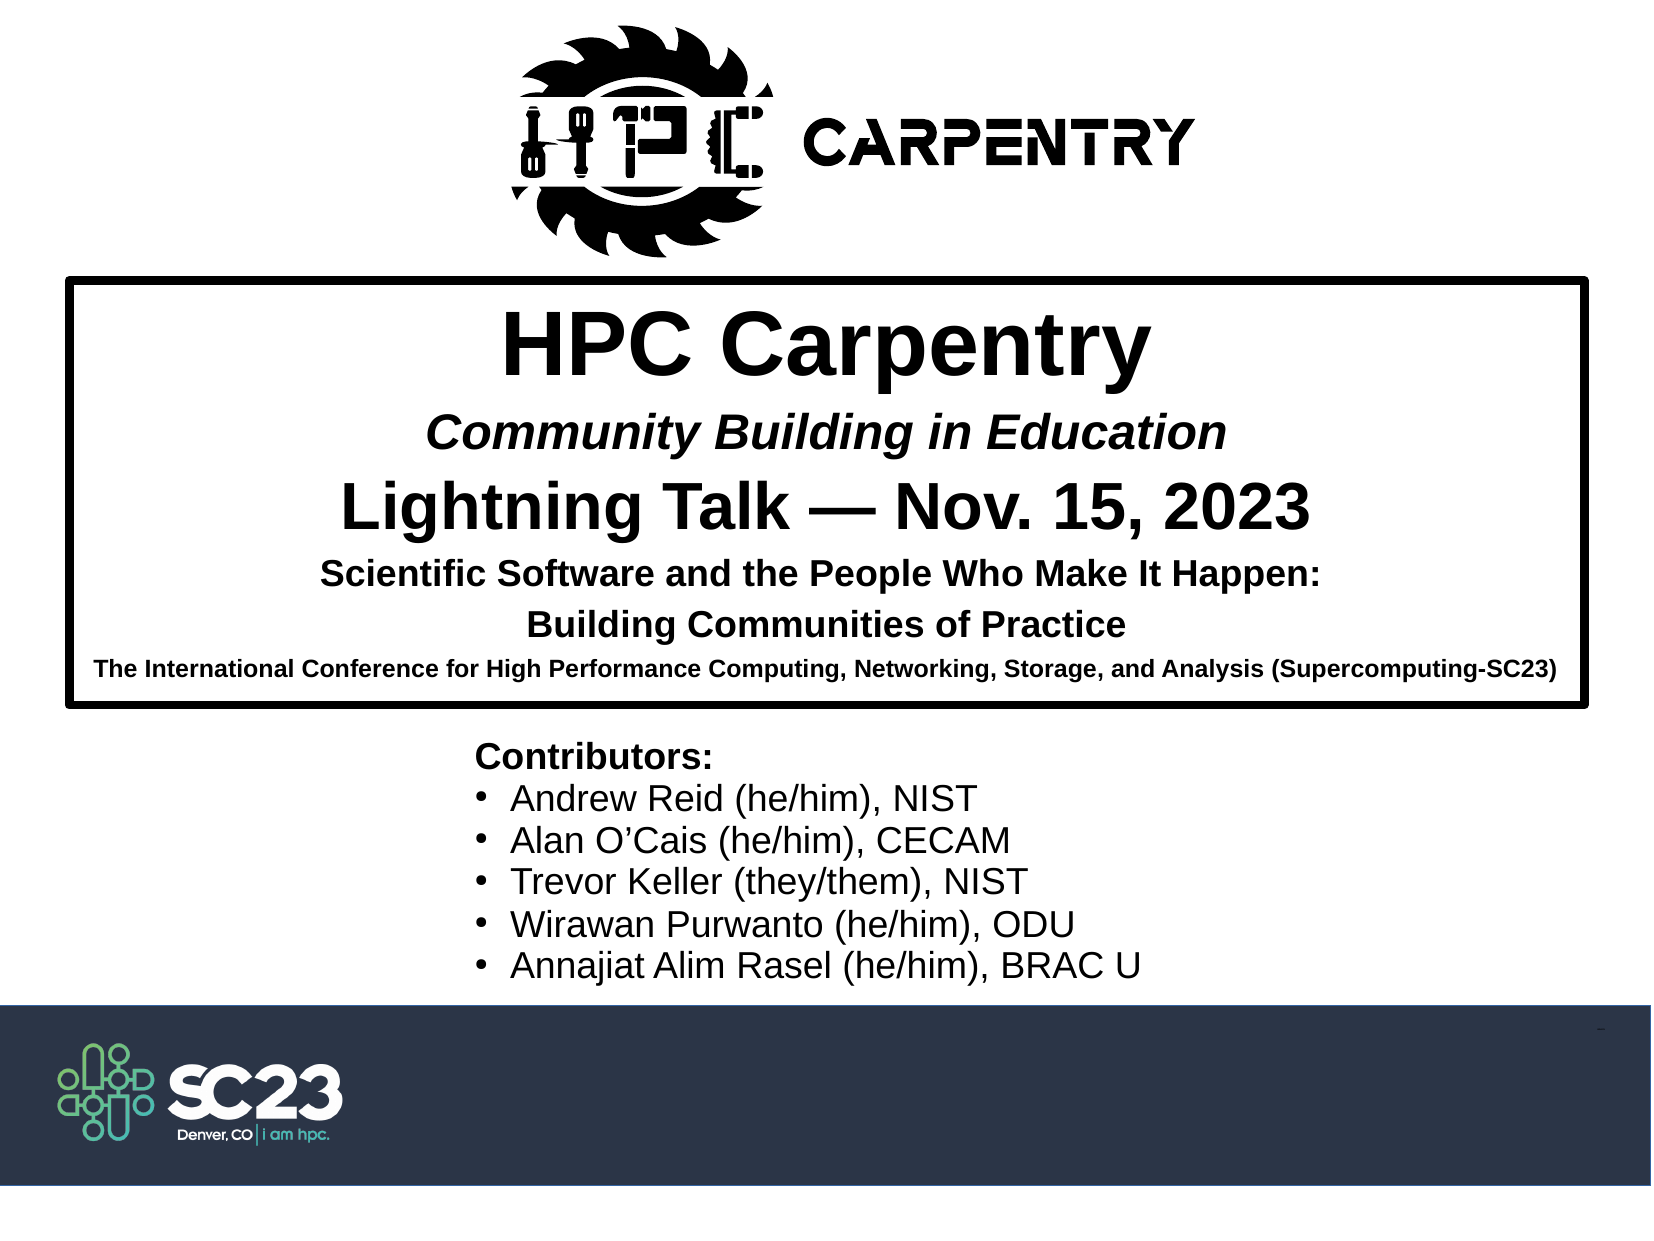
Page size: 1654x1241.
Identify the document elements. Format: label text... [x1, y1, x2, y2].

picture [45, 1034, 352, 1155]
text_box HPC Carpentry Community Building in Education Lightning Talk — Nov. 15, 2023 Scientific Software and the People Who Make It Happen: Building Communities of Practice The International Conference for High Performance Computing, Networking, Storage, and Analysis (Supercomputing-SC23) [69, 280, 1585, 706]
picture [395, 0, 1311, 276]
text_box Contributors: Andrew Reid (he/him), NIST Alan O’Cais (he/him), CECAM Trevor Keller (they/them), NIST Wirawan Purwanto (he/him), ODU Annajiat Alim Rasel (he/him), BRAC U BRACU [459, 727, 1621, 1039]
text_box [0, 1005, 1651, 1186]
